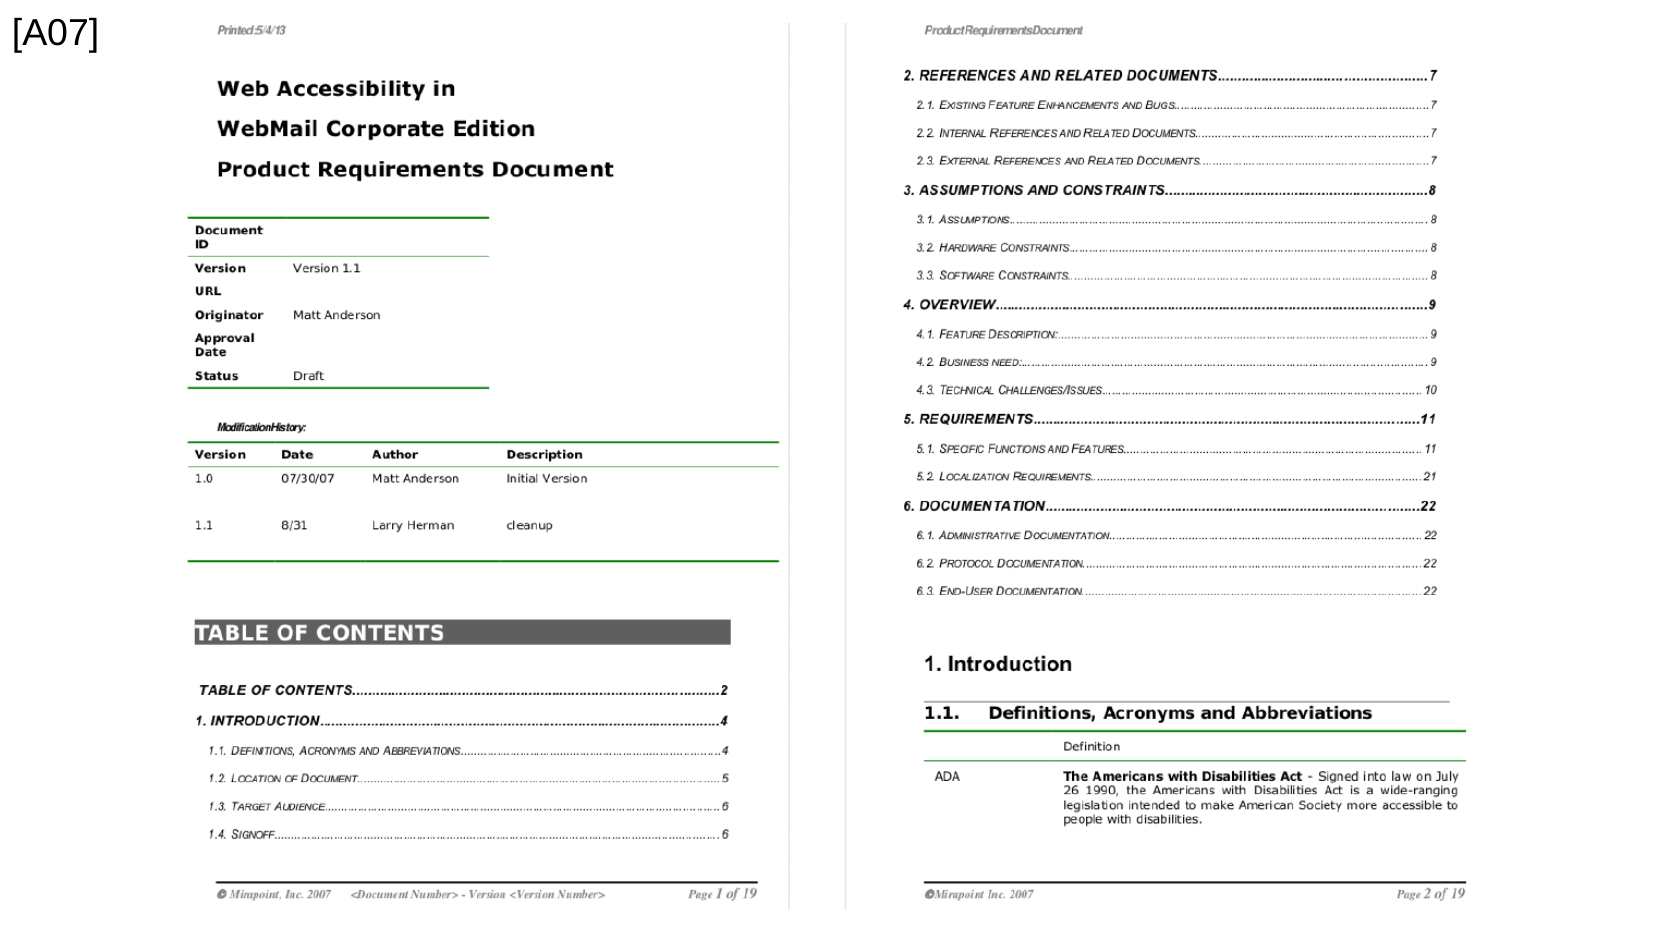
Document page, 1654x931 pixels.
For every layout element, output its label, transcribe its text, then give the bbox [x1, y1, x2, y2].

text_box [A07] [0, 0, 178, 119]
picture [187, 23, 1467, 910]
